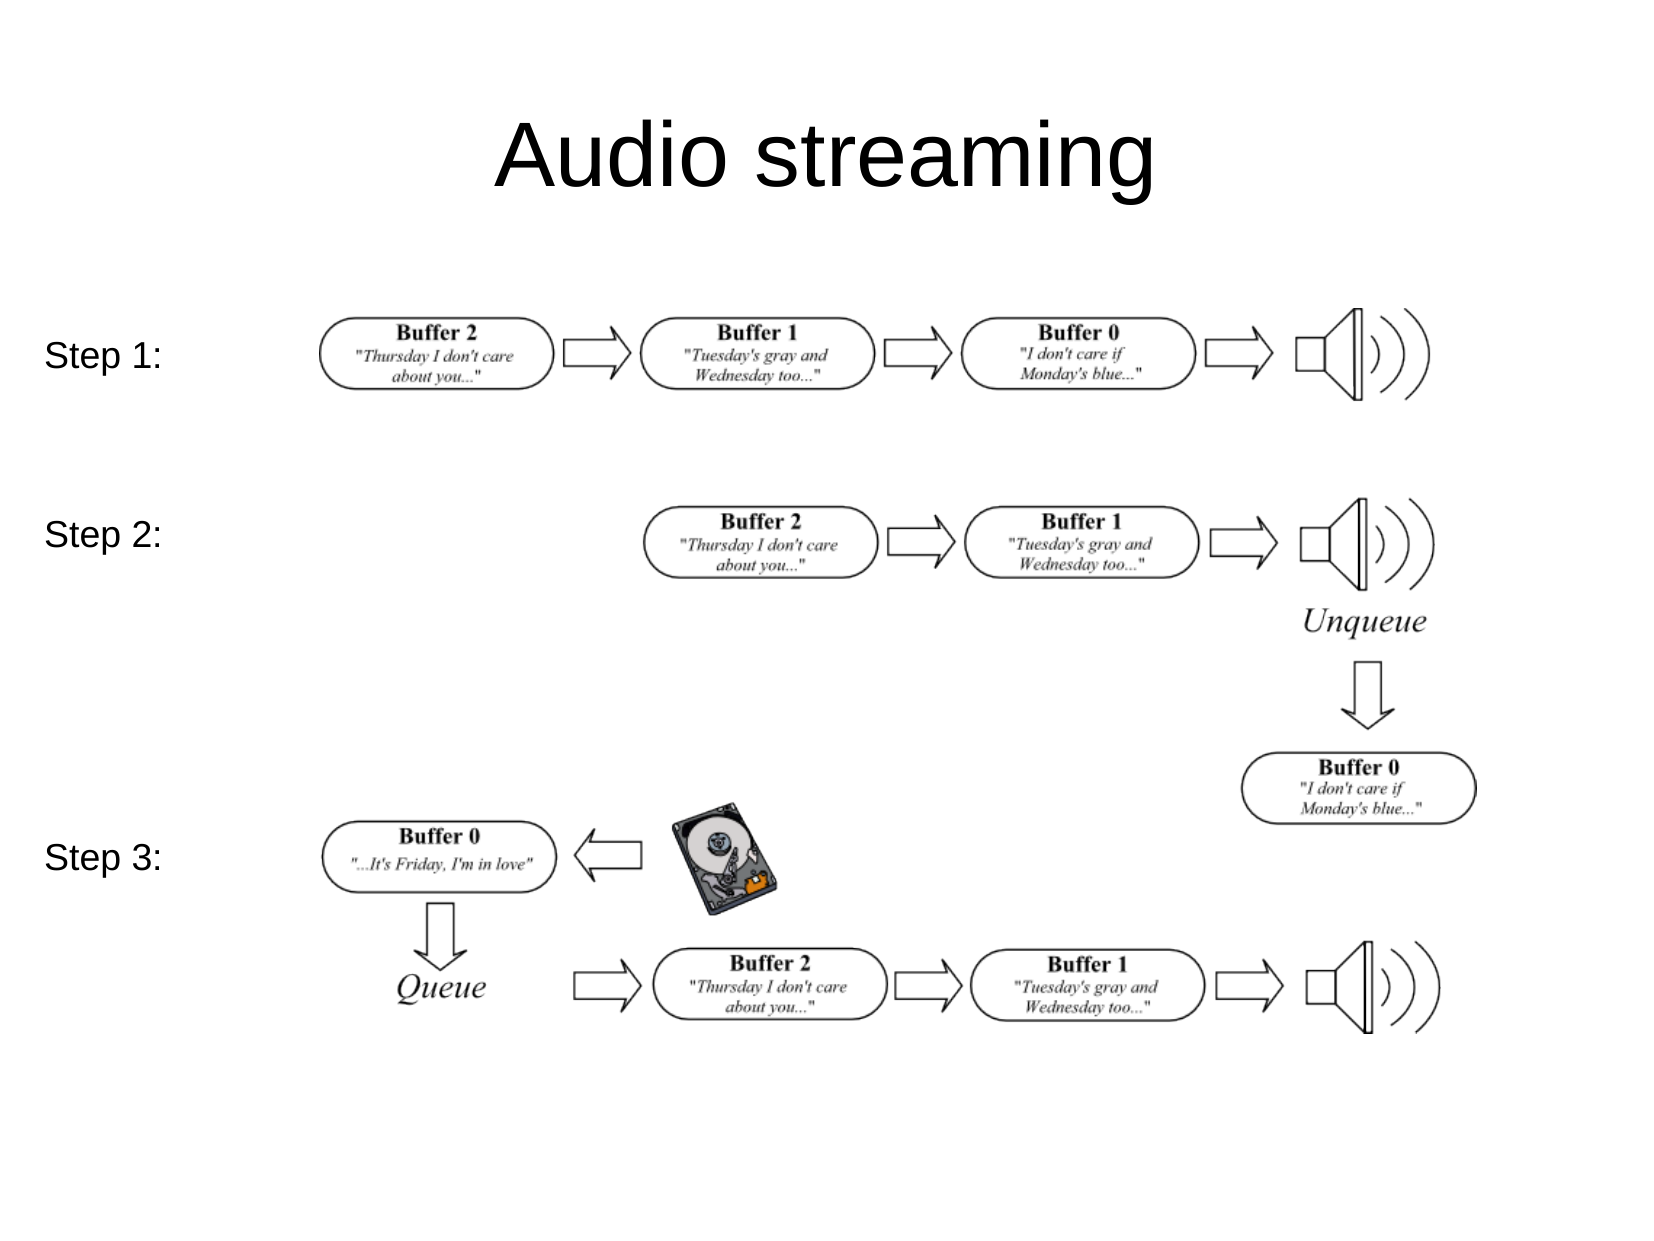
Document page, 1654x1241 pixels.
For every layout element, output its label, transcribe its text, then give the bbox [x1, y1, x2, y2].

text_box Step 3: [29, 826, 266, 884]
picture [319, 308, 1477, 1034]
title Audio streaming [82, 49, 1571, 257]
text_box Step 2: [29, 504, 266, 562]
text_box Step 1: [29, 324, 266, 382]
